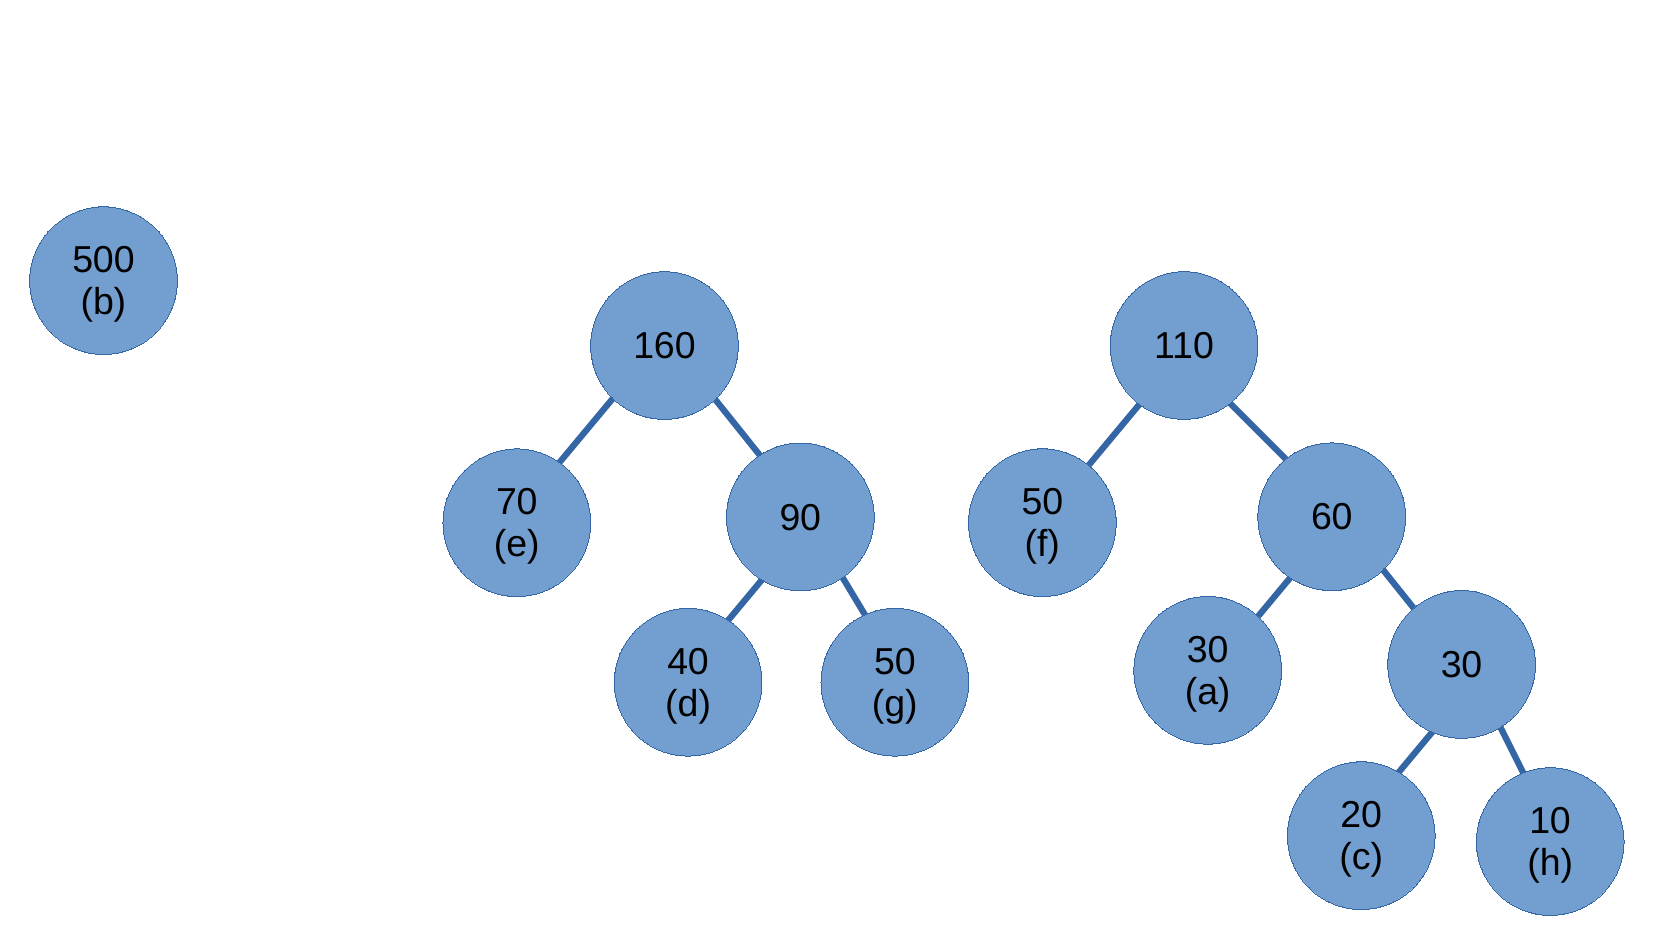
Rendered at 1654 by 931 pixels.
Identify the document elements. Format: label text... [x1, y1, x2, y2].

text_box 30 (a) [1133, 596, 1282, 745]
text_box 30 [1387, 590, 1536, 739]
text_box 10 (h) [1476, 767, 1625, 916]
text_box 20 (c) [1287, 761, 1436, 910]
text_box 500 (b) [29, 206, 178, 355]
text_box 40 (d) [614, 608, 762, 757]
text_box 110 [1110, 271, 1258, 420]
text_box 90 [726, 443, 875, 591]
text_box 50 (g) [820, 608, 969, 757]
text_box 60 [1257, 442, 1406, 591]
text_box 50 (f) [968, 448, 1117, 597]
text_box 160 [590, 271, 739, 420]
text_box 70 (e) [442, 448, 591, 597]
